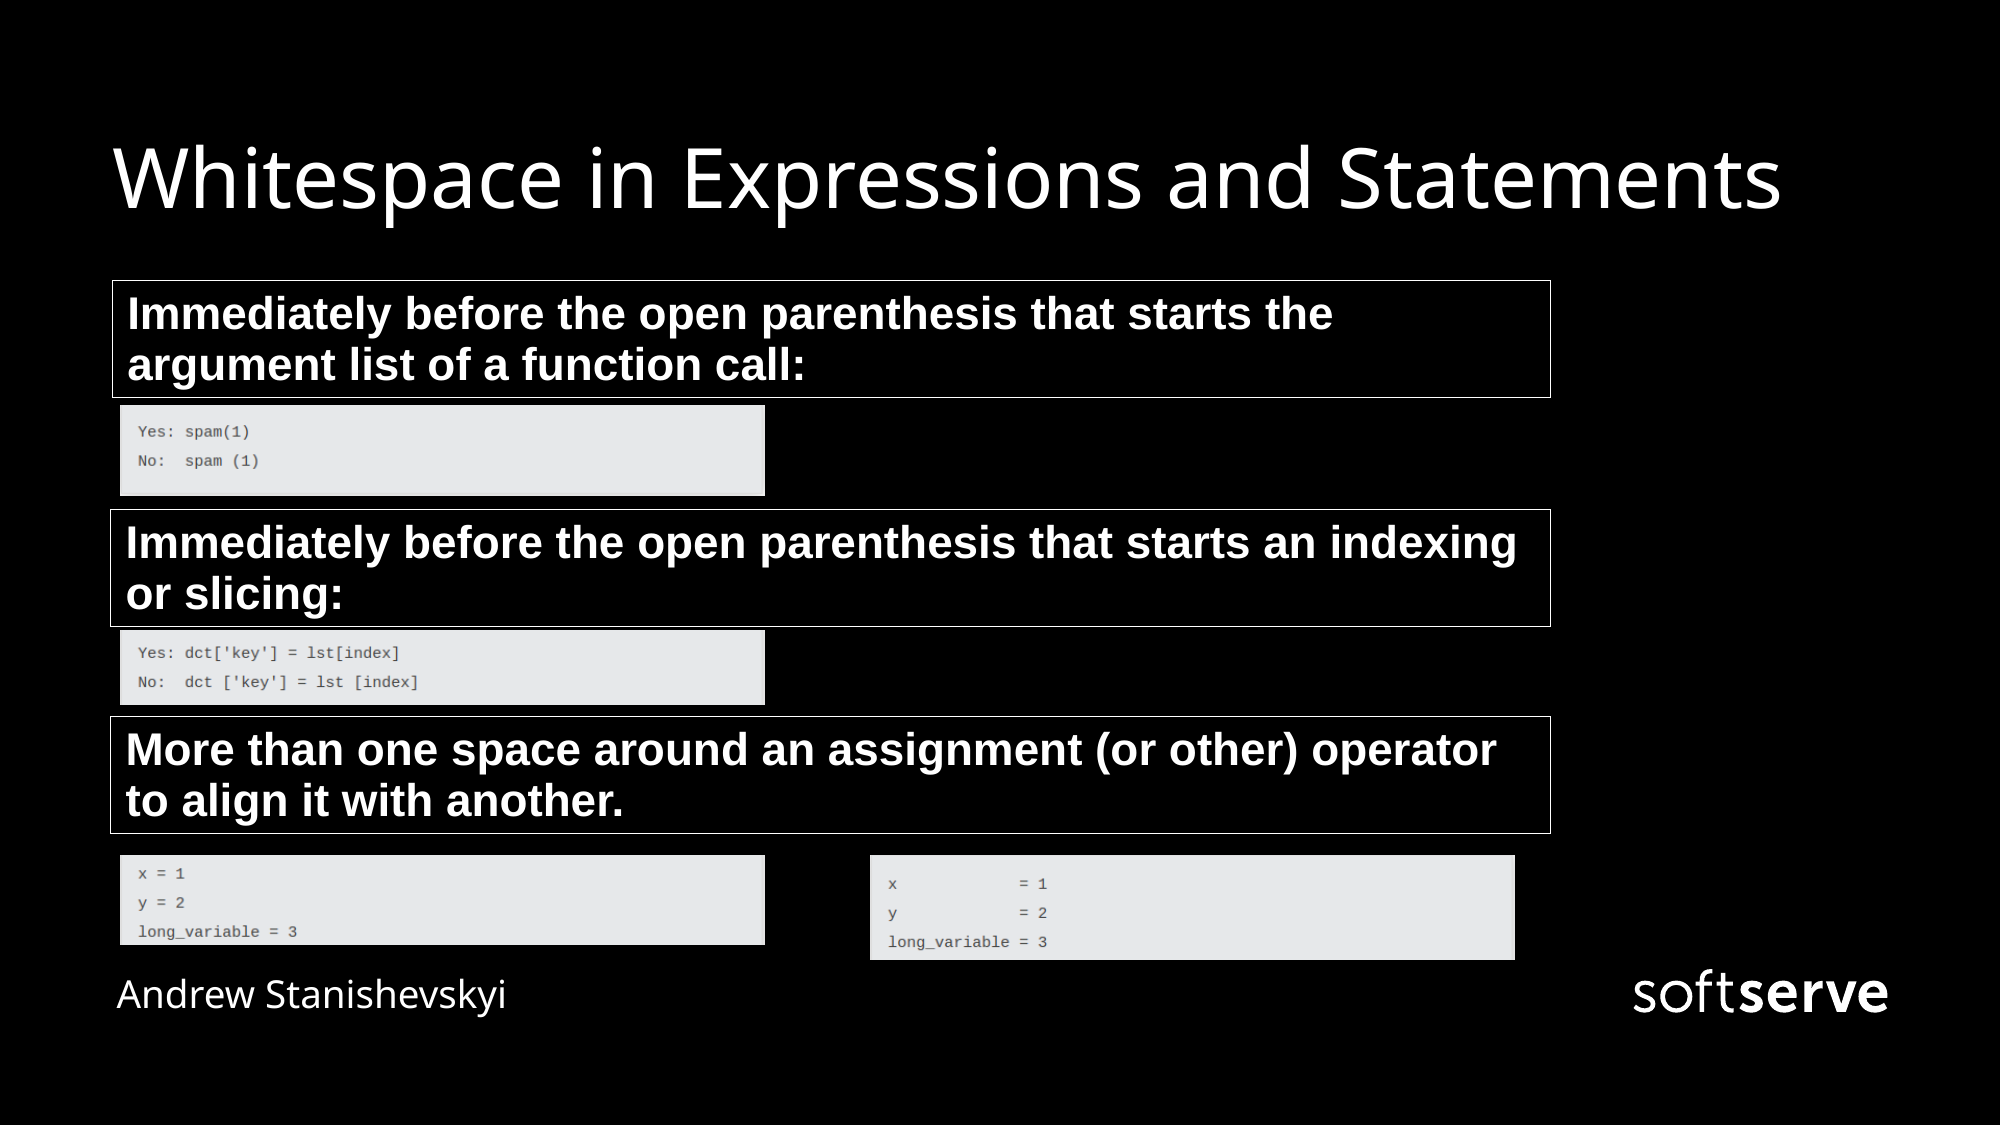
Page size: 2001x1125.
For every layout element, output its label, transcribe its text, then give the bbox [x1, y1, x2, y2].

picture [120, 405, 765, 496]
picture [120, 855, 765, 945]
title Whitespace in Expressions and Statements [112, 87, 1888, 379]
list Andrew Stanishevskyi [0, 970, 569, 1019]
text_box Immediately before the open parenthesis that starts an indexing or slicing: [110, 509, 1551, 627]
text_box Immediately before the open parenthesis that starts the argument list of a function call: [112, 280, 1551, 398]
picture [870, 855, 1516, 960]
text_box More than one space around an assignment (or other) operator to align it with another. [110, 716, 1551, 834]
picture [120, 630, 766, 705]
